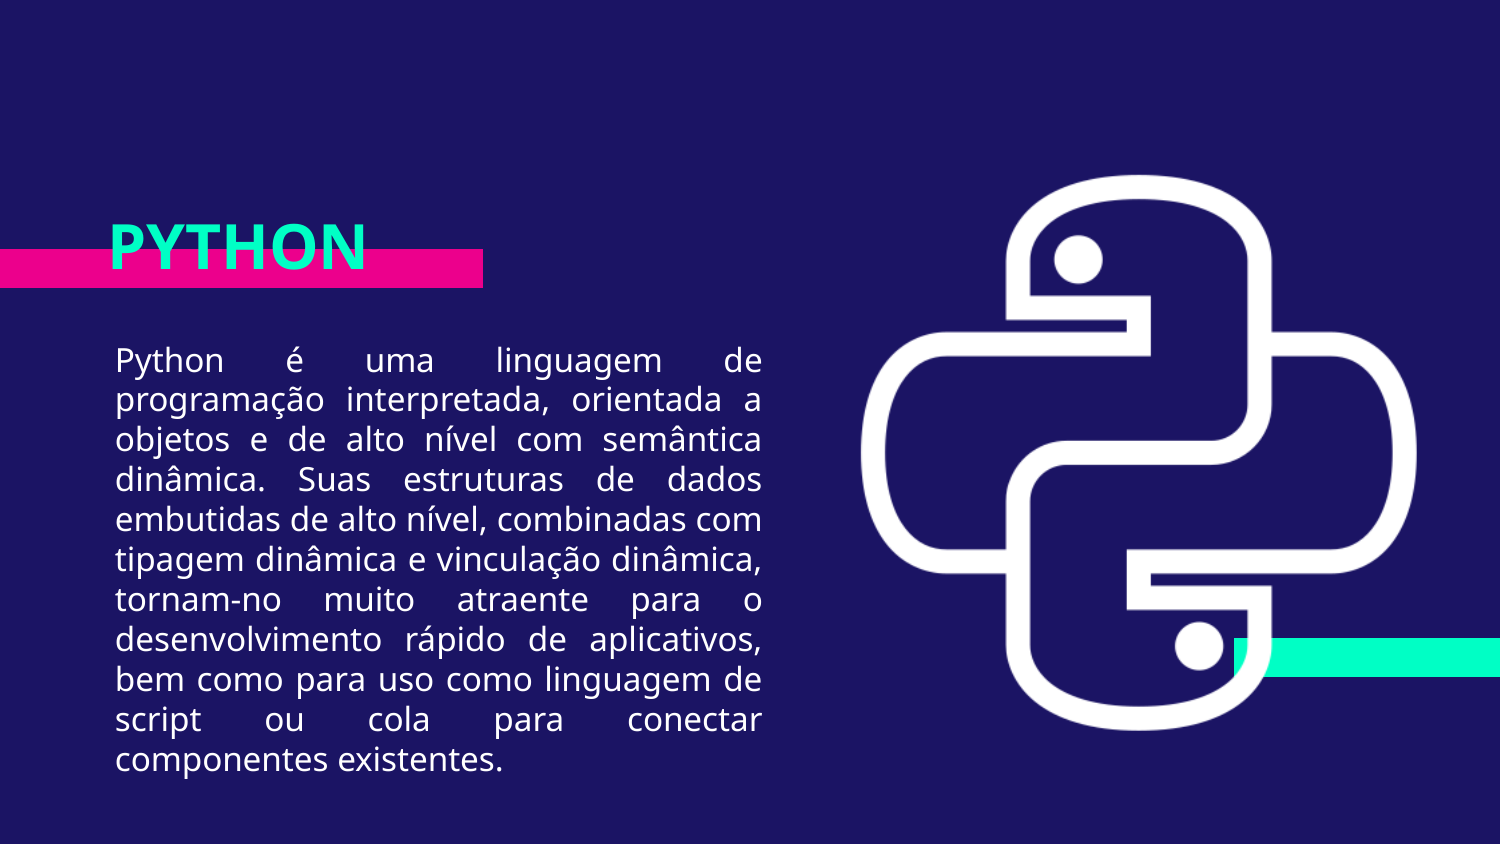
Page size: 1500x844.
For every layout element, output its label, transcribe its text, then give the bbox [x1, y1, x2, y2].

picture [837, 151, 1441, 755]
list Python é uma linguagem de programação interpretada, orientada a objetos e de alto nível com semântica dinâmica. Suas estruturas de dados embutidas de alto nível, combinadas com tipagem dinâmica e vinculação dinâmica, tornam-no muito atraente para o desenvolvimento rápido de aplicativos, bem como para uso como linguagem de script ou cola para conectar componentes existentes. [99, 323, 779, 674]
title PYTHON [92, 191, 677, 302]
